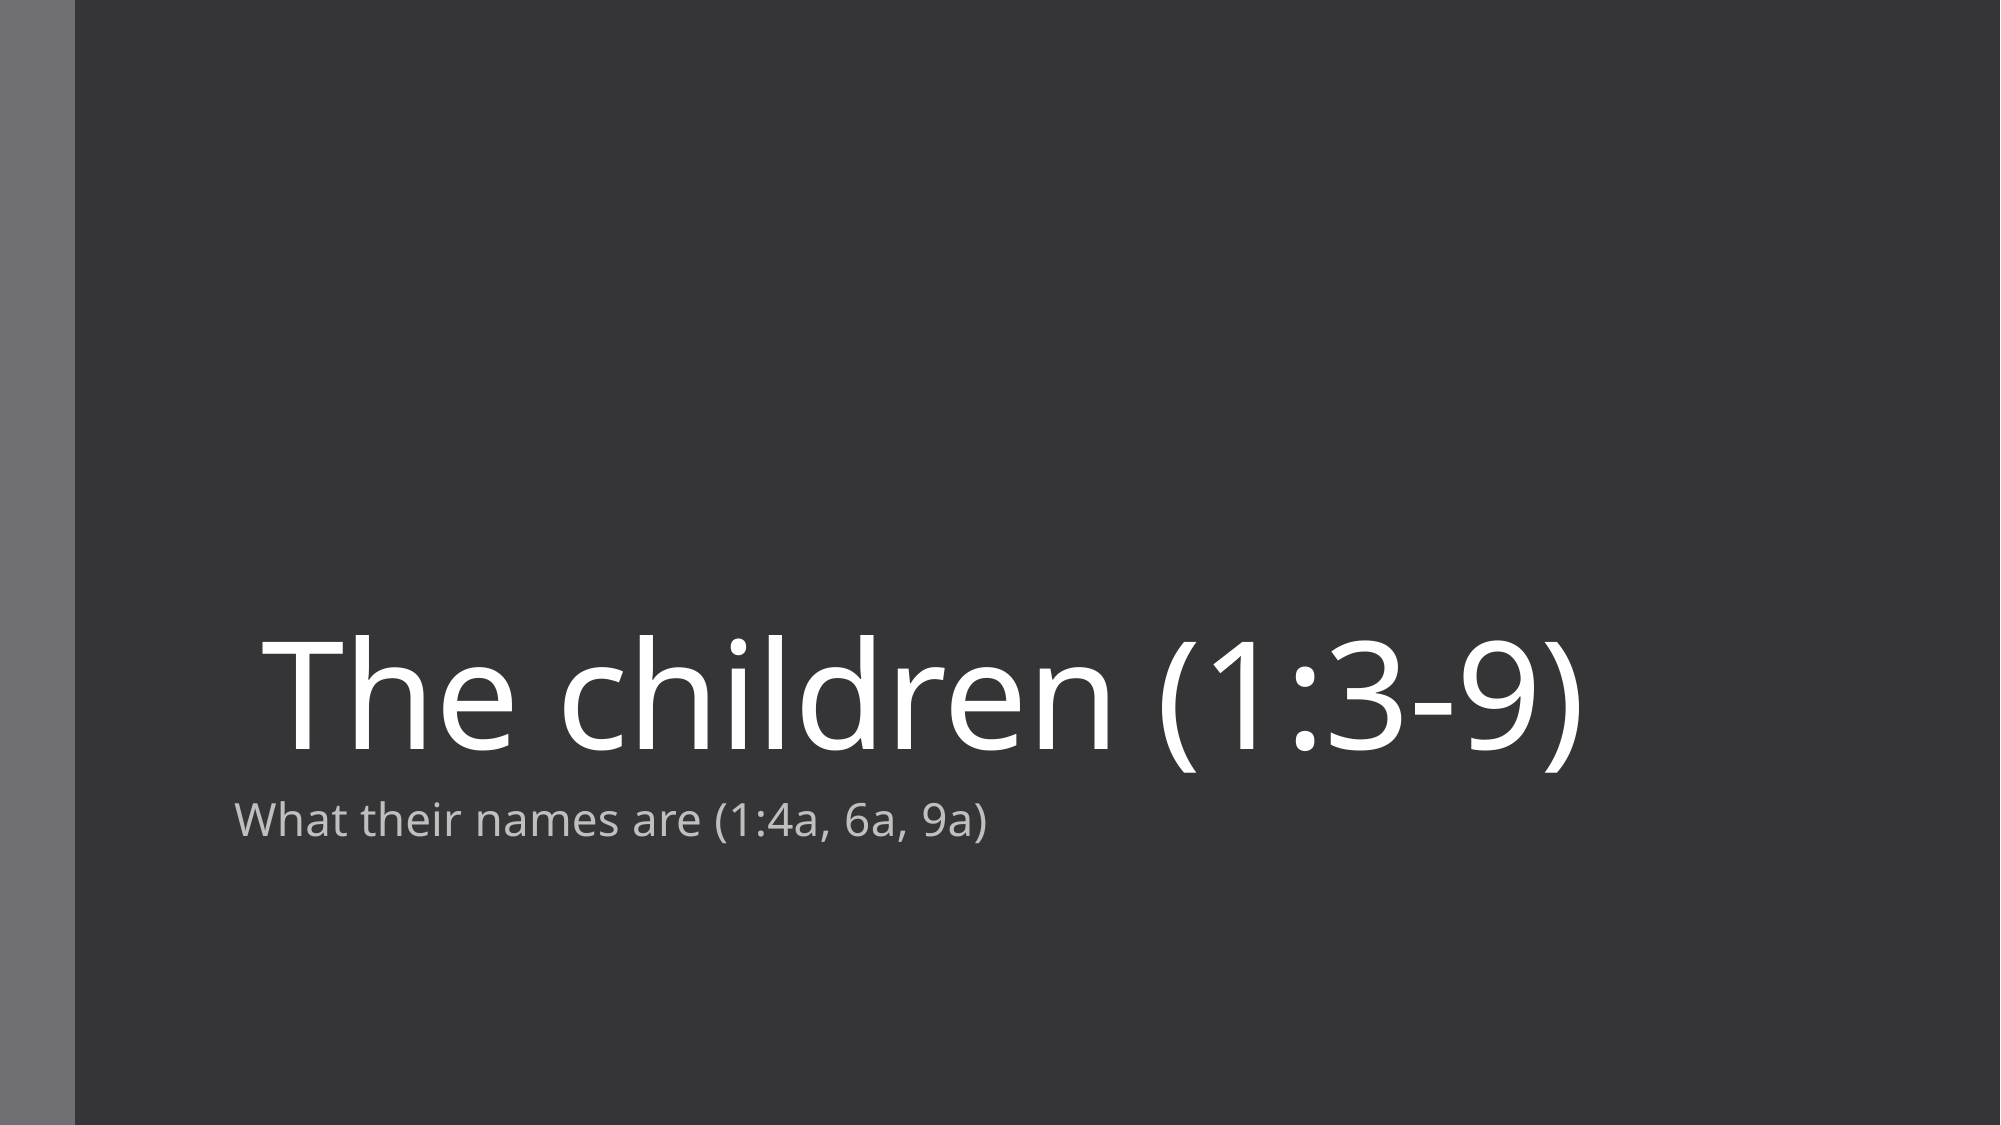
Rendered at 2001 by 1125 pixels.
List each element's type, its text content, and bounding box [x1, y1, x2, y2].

title The children (1:3-9) [206, 124, 1752, 787]
subtitle What their names are (1:4a, 6a, 9a) [206, 787, 1752, 1066]
